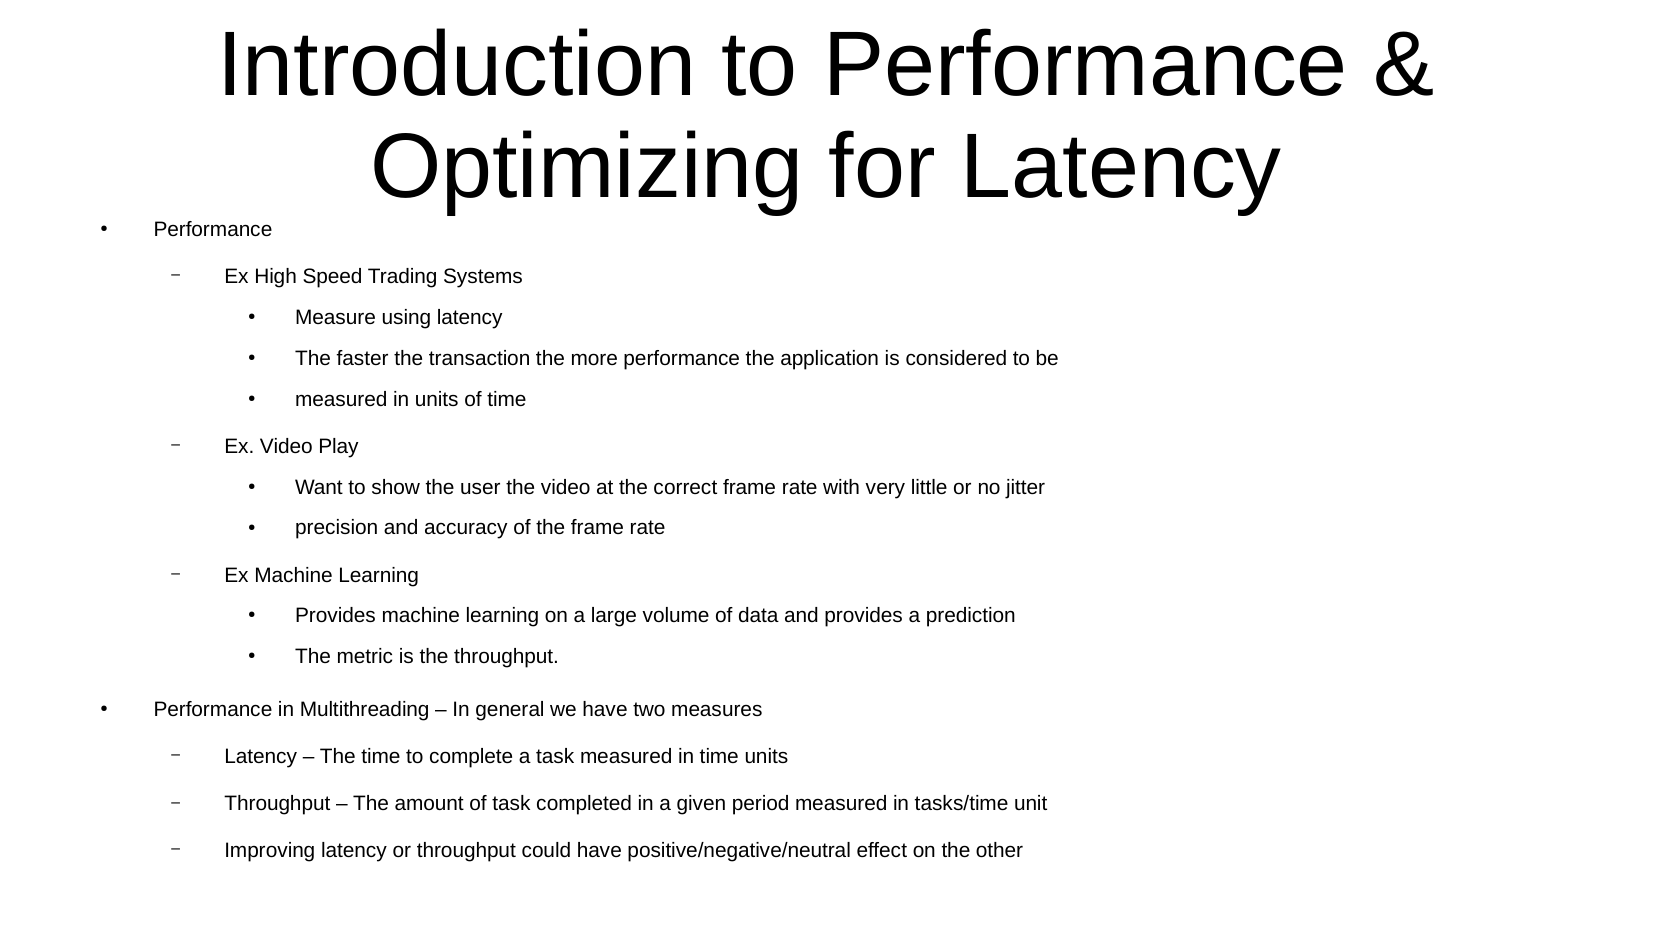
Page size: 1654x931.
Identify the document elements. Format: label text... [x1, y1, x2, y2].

title Introduction to Performance & Optimizing for Latency [82, 12, 1571, 217]
list Performance Ex High Speed Trading Systems Measure using latency The faster the transaction the more performance the application is considered to be measured in units of time Ex. Video Play Want to show the user the video at the correct frame rate with very little or no jitter precision and accuracy of the frame rate Ex Machine Learning Provides machine learning on a large volume of data and provides a prediction The metric is the throughput. Performance in Multithreading – In general we have two measures Latency – The time to complete a task measured in time units Throughput – The amount of task completed in a given period measured in tasks/time unit Improving latency or throughput could have positive/negative/neutral effect on the other [82, 217, 1621, 901]
